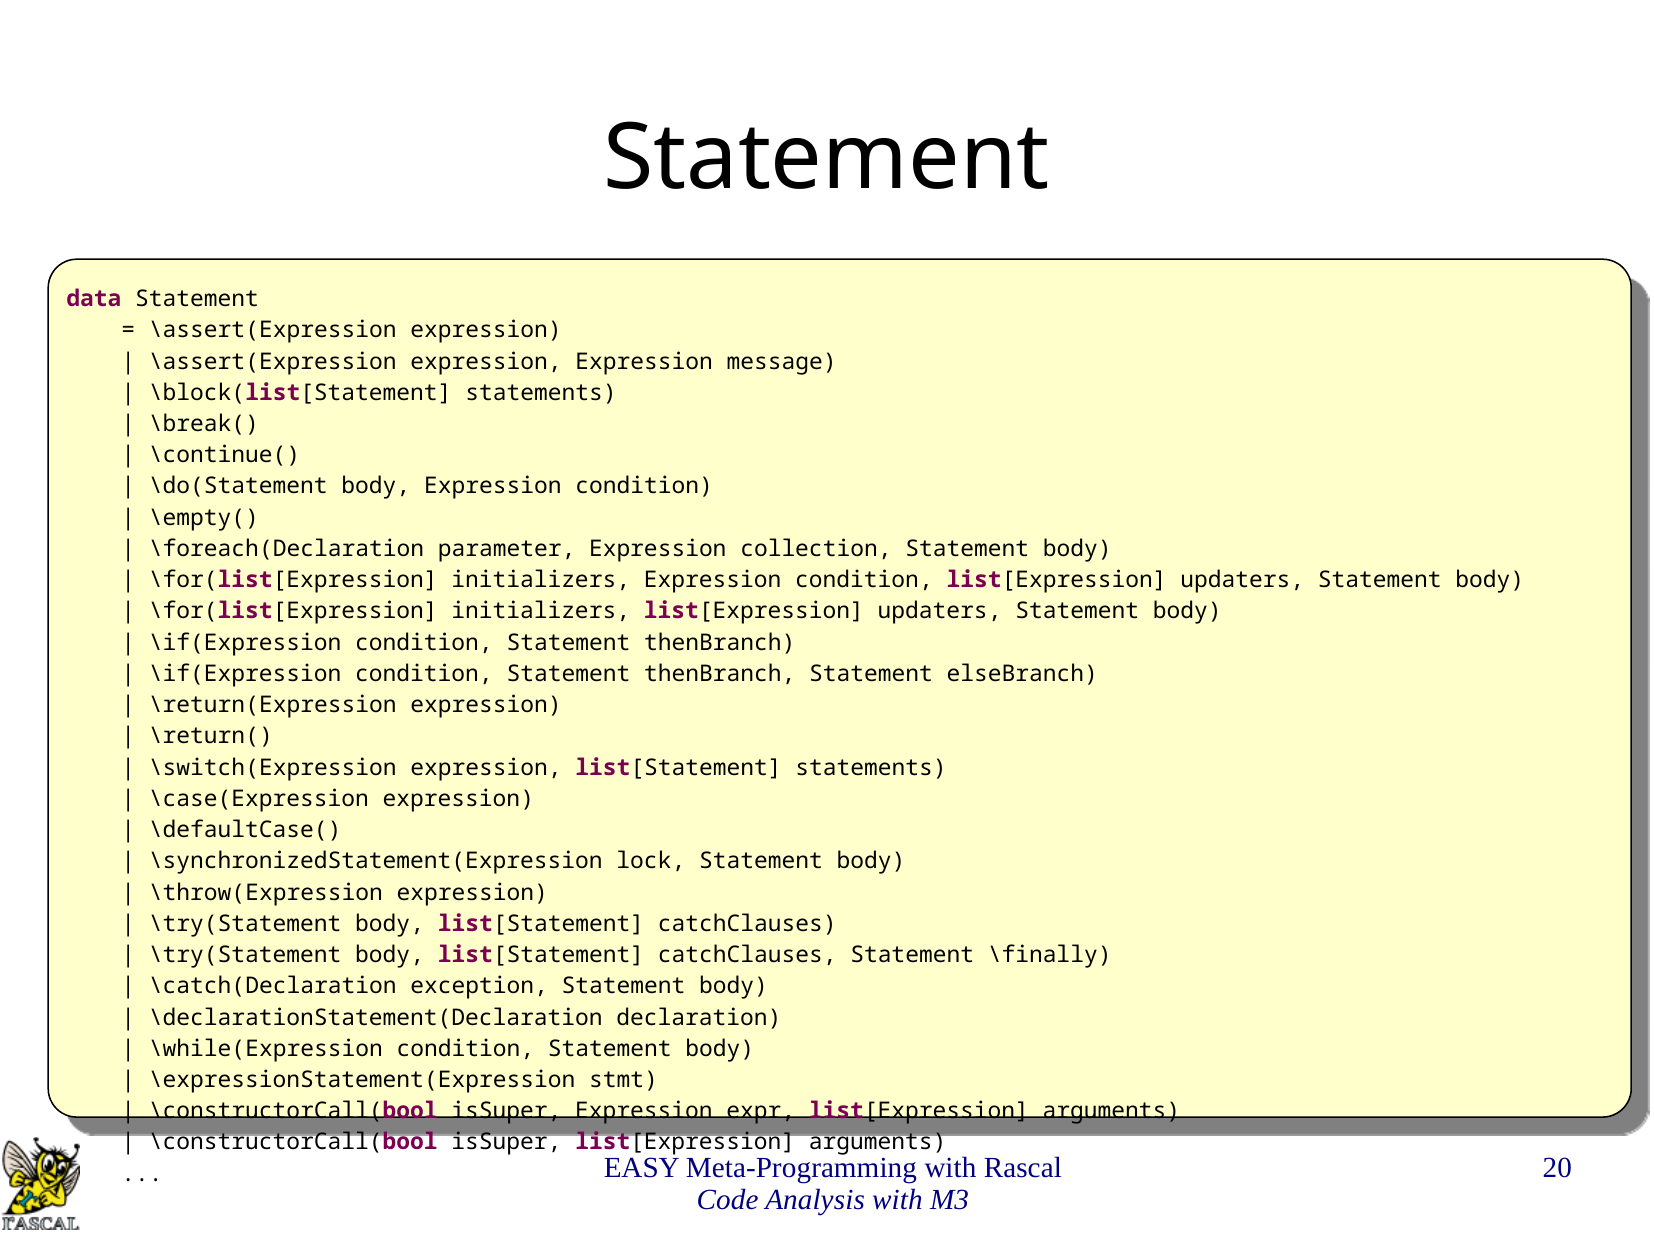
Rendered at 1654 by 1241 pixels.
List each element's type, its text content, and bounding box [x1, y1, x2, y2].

title Statement [82, 49, 1571, 257]
text_box data Statement = \assert(Expression expression) | \assert(Expression expression, Expression message) | \block(list[Statement] statements) | \break() | \continue() | \do(Statement body, Expression condition) | \empty() | \foreach(Declaration parameter, Expression collection, Statement body) | \for(list[Expression] initializers, Expression condition, list[Expression] updaters, Statement body) | \for(list[Expression] initializers, list[Expression] updaters, Statement body) | \if(Expression condition, Statement thenBranch) | \if(Expression condition, Statement thenBranch, Statement elseBranch) | \return(Expression expression) | \return() | \switch(Expression expression, list[Statement] statements) | \case(Expression expression) | \defaultCase() | \synchronizedStatement(Expression lock, Statement body) | \throw(Expression expression) | \try(Statement body, list[Statement] catchClauses) | \try(Statement body, list[Statement] catchClauses, Statement \finally) | \catch(Declaration exception, Statement body) | \declarationStatement(Declaration declaration) | \while(Expression condition, Statement body) | \expressionStatement(Expression stmt) | \constructorCall(bool isSuper, Expression expr, list[Expression] arguments) | \constructorCall(bool isSuper, list[Expression] arguments) ... [51, 274, 1622, 1124]
picture [1, 1137, 80, 1230]
text_box [51, 259, 1632, 1110]
